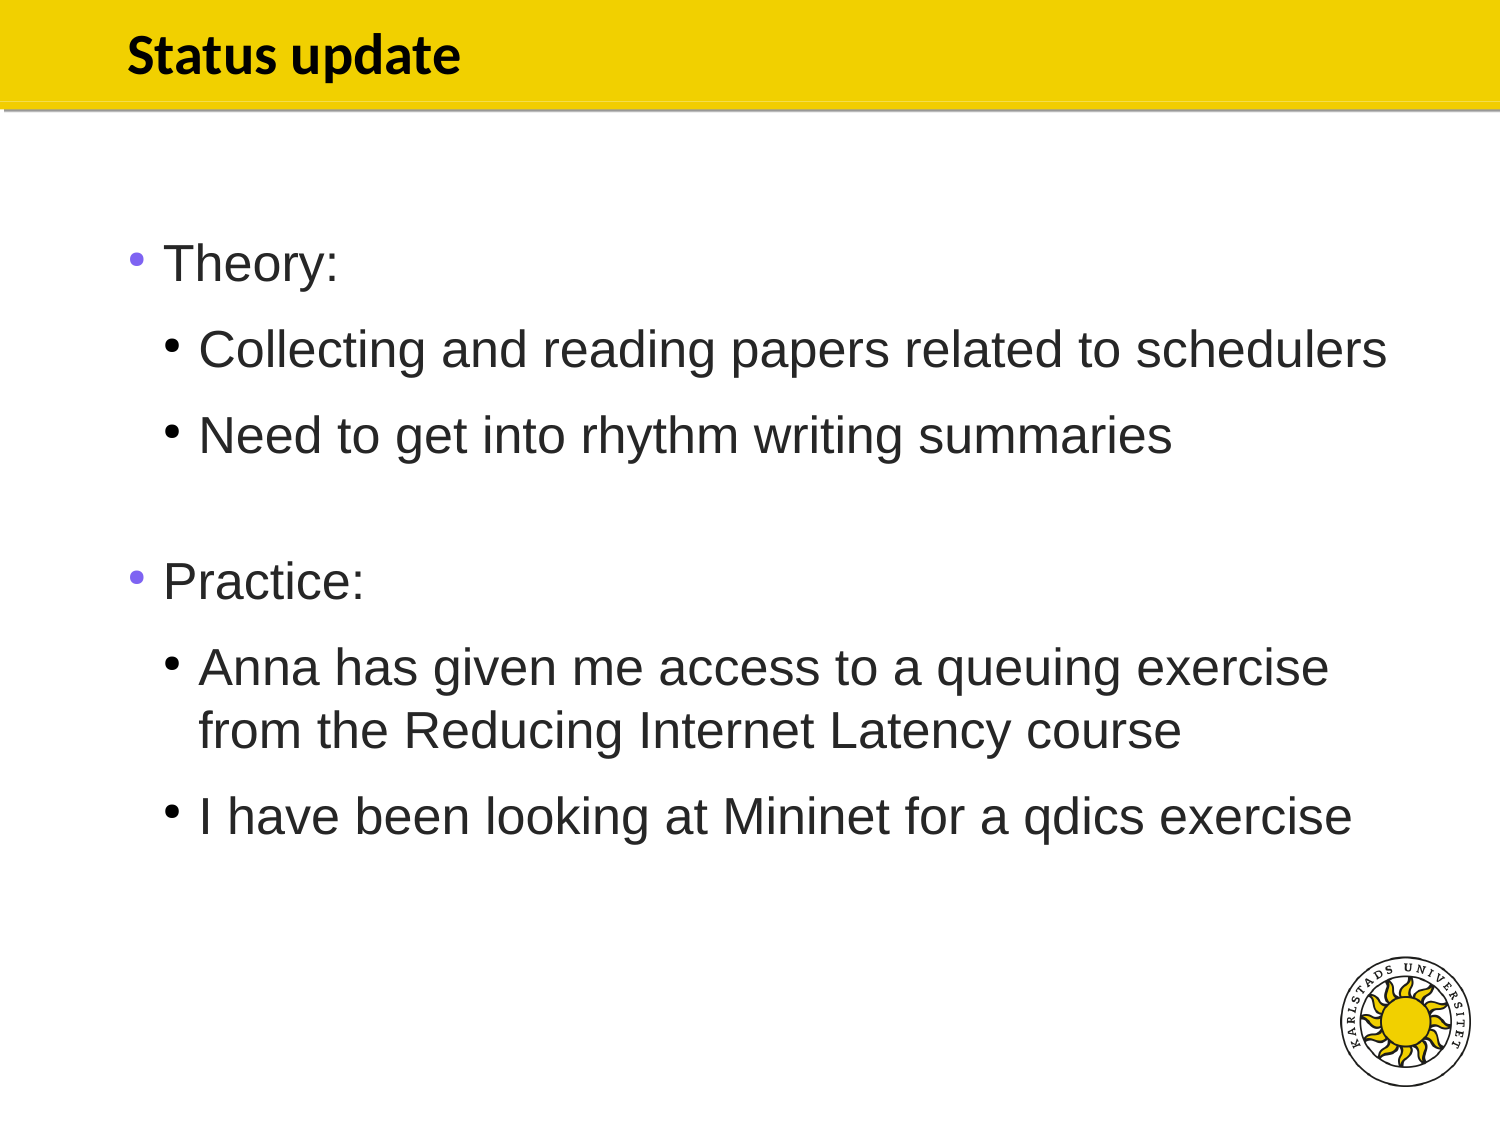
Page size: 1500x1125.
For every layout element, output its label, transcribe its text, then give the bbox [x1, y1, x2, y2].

picture [1340, 948, 1471, 1095]
title Status update [112, 0, 1388, 102]
list Theory: Collecting and reading papers related to schedulers Need to get into rhythm writing summaries Practice: Anna has given me access to a queuing exercise from the Reducing Internet Latency course I have been looking at Mininet for a qdics exercise [112, 149, 1441, 952]
